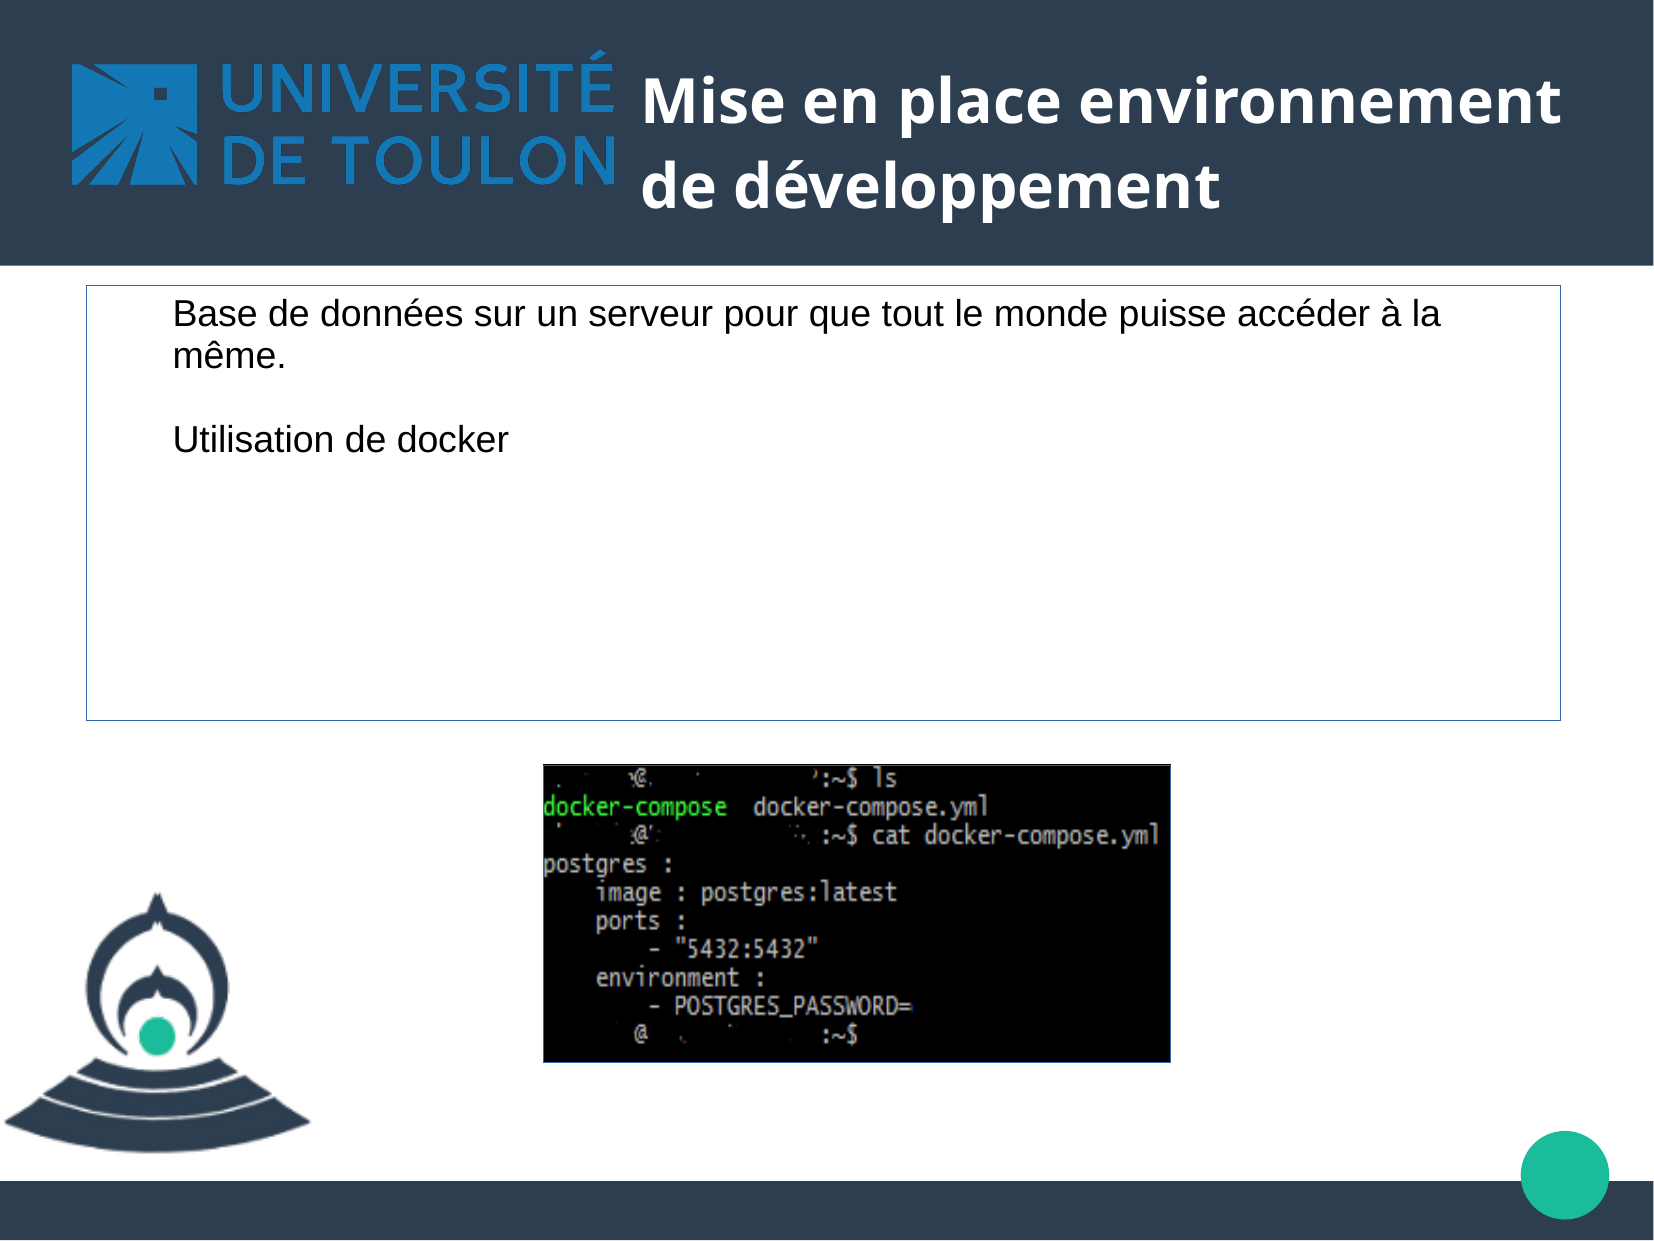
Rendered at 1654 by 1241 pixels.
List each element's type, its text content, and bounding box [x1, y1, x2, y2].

text_box Base de données sur un serveur pour que tout le monde puisse accéder à la même. Utilisation de docker [86, 285, 1561, 721]
text_box Mise en place environnement de développement [626, 49, 1654, 348]
picture [543, 764, 1171, 1063]
picture [2, 884, 316, 1160]
picture [72, 49, 614, 185]
